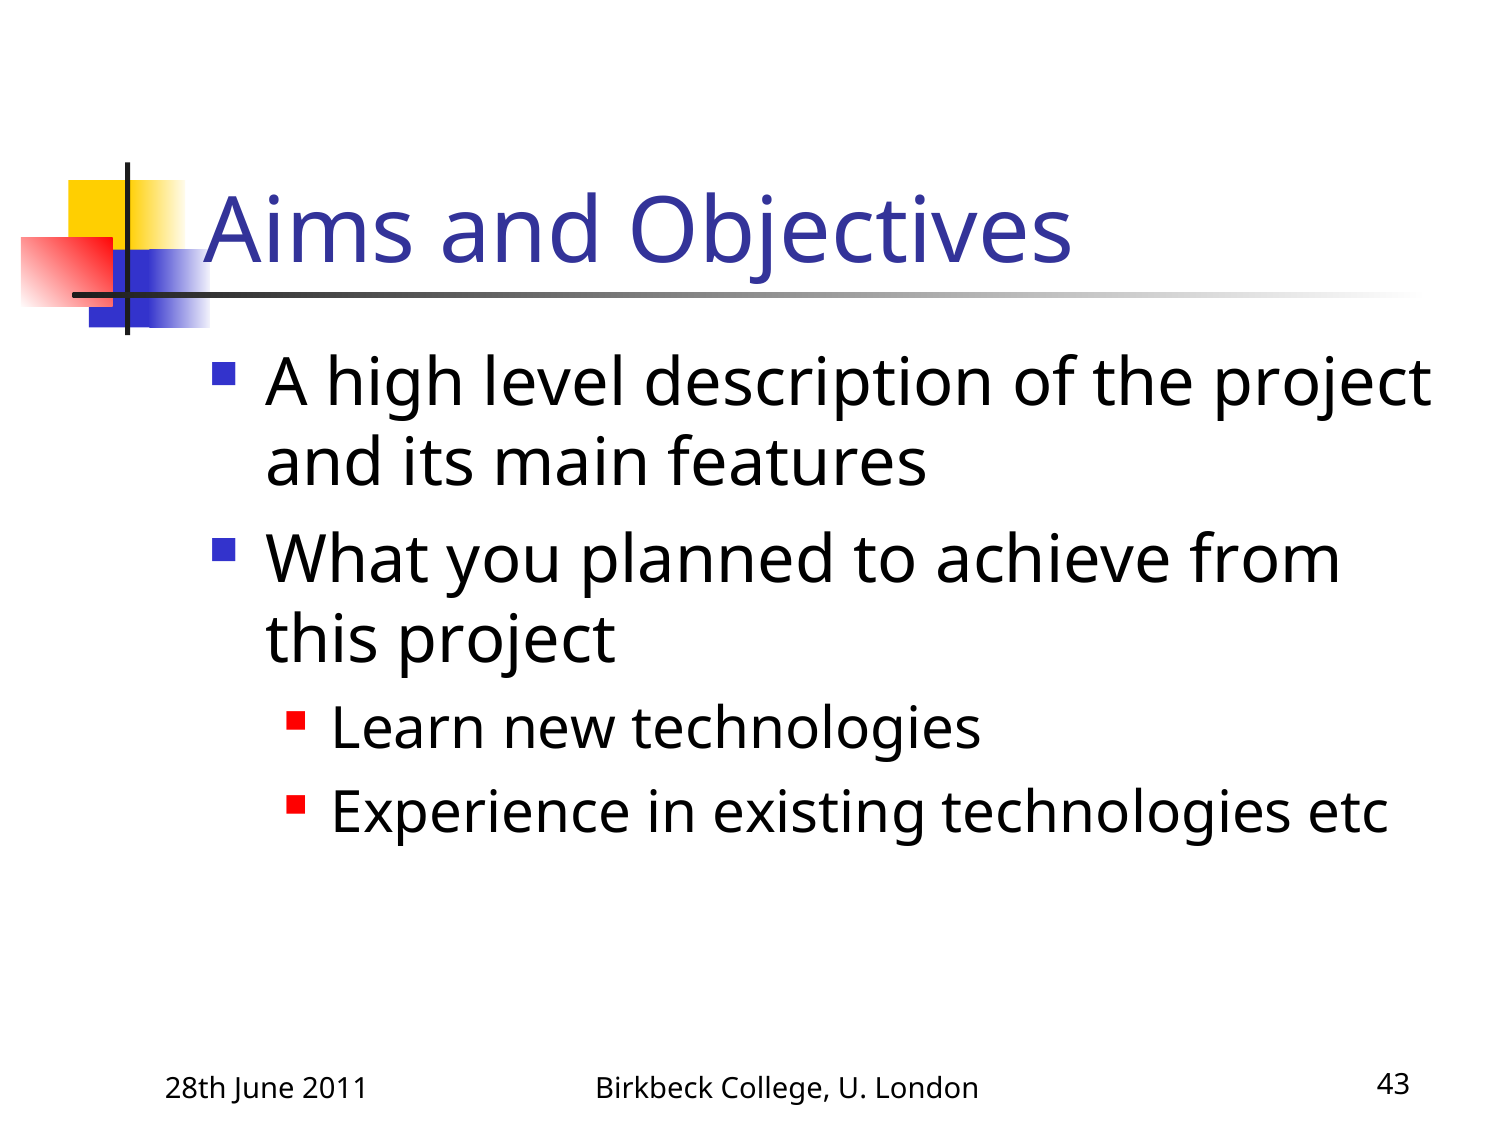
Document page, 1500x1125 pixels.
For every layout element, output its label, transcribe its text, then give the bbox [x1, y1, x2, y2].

text_box 28th June 2011 [150, 1037, 463, 1113]
list A high level description of the project and its main features What you planned to achieve from this project Learn new technologies Experience in existing technologies etc [193, 331, 1469, 1007]
text_box Birkbeck College, U. London [549, 1037, 1026, 1113]
title Aims and Objectives [188, 101, 1468, 289]
text_box <number> [1112, 1037, 1426, 1113]
